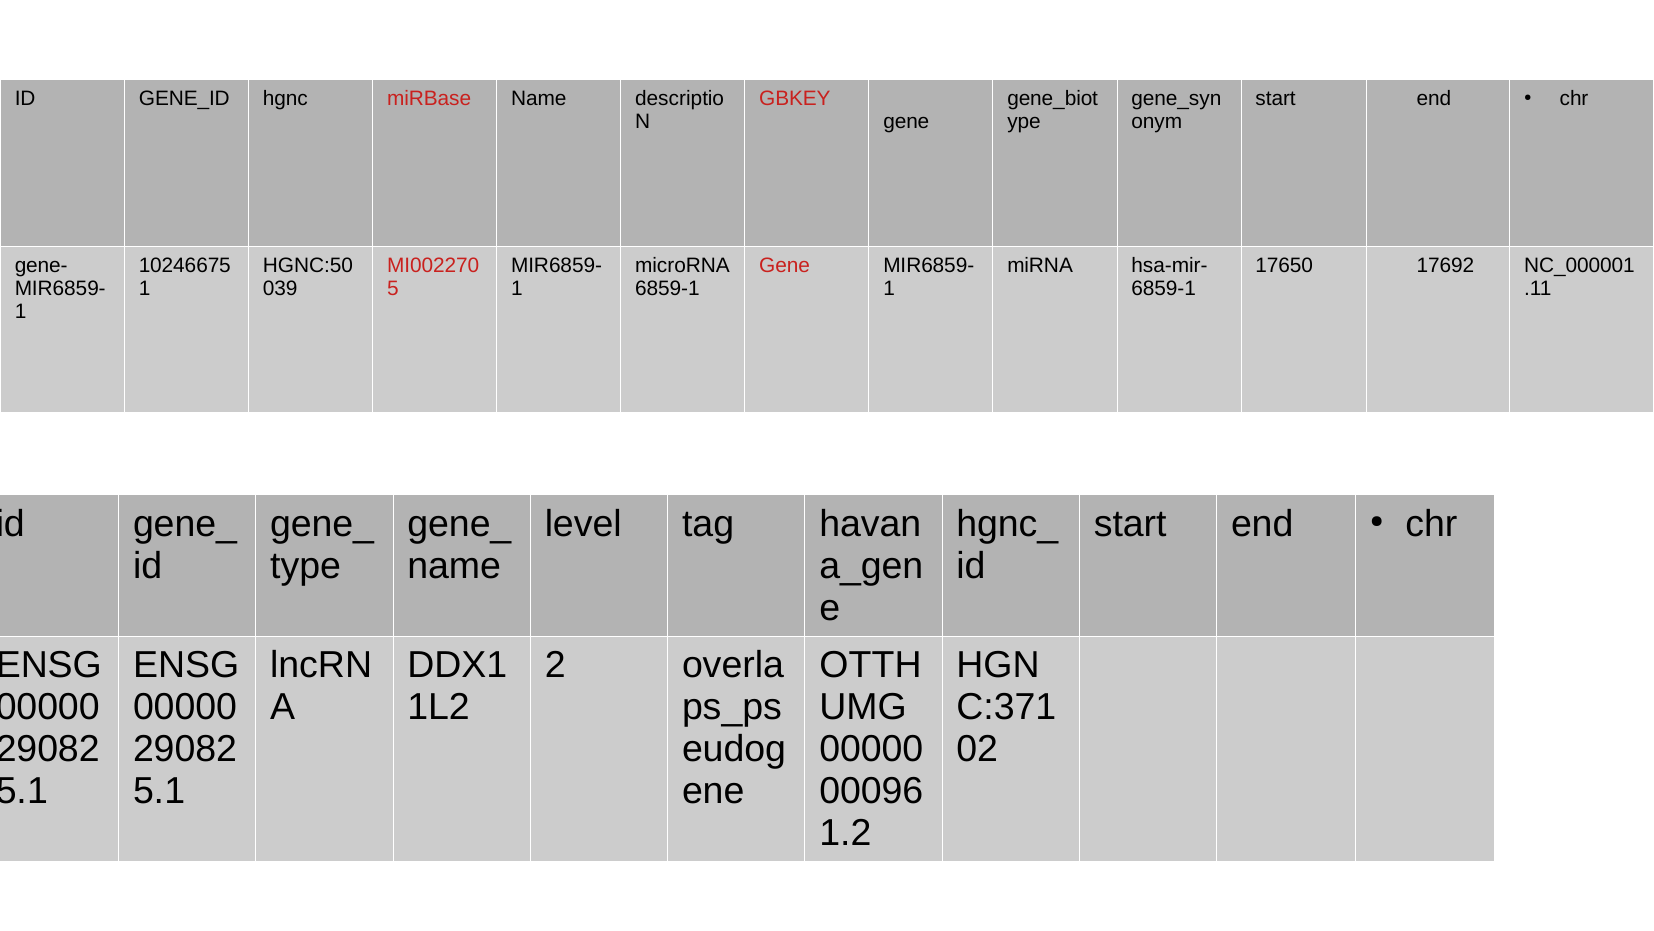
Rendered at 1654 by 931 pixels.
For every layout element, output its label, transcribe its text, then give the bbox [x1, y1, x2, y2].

table_cell [1080, 637, 1216, 861]
table_header tag [668, 495, 804, 636]
table_cell 2 [531, 637, 667, 861]
table_header havana_gene [805, 495, 942, 636]
table_header end [1217, 495, 1355, 636]
table_header GBKEY [745, 80, 868, 246]
table_header descriptioN [621, 80, 744, 246]
table_cell MI0022705 [373, 247, 496, 412]
table_cell MIR6859-1 [869, 247, 992, 412]
table_cell 17692 [1367, 247, 1509, 412]
table_cell overlaps_pseudogene [668, 637, 804, 861]
table_cell HGNC:50039 [249, 247, 372, 412]
table_cell HGNC:37102 [943, 637, 1079, 861]
table_header hgnc_id [943, 495, 1079, 636]
table_header miRBase [373, 80, 496, 246]
table_cell ENSG00000290825.1 [119, 637, 255, 861]
table_cell miRNA [993, 247, 1117, 412]
table_cell DDX11L2 [394, 637, 530, 861]
table_cell ENSG00000290825.1 [0, 637, 118, 861]
table_header gene_id [119, 495, 255, 636]
table_header hgnc [249, 80, 372, 246]
table_header ID [1, 80, 124, 246]
table_cell 102466751 [125, 247, 248, 412]
table_cell [1217, 637, 1355, 861]
table_cell NC_000001.11 [1510, 247, 1653, 412]
table_header GENE_ID [125, 80, 248, 246]
table_cell MIR6859-1 [497, 247, 620, 412]
table_cell hsa-mir-6859-1 [1118, 247, 1241, 412]
table_header id [0, 495, 118, 636]
table_header Name [497, 80, 620, 246]
table_cell lncRNA [256, 637, 393, 861]
table_header end [1367, 80, 1509, 246]
table_header gene_synonym [1118, 80, 1241, 246]
table_cell microRNA 6859-1 [621, 247, 744, 412]
table_header gene_name [394, 495, 530, 636]
table_header start [1080, 495, 1216, 636]
table_header start [1242, 80, 1366, 246]
table_header chr [1356, 495, 1494, 636]
table_cell Gene [745, 247, 868, 412]
table_header gene_type [256, 495, 393, 636]
table_cell OTTHUMG00000000961.2 [805, 637, 942, 861]
table_cell [1356, 637, 1494, 861]
table_header gene [869, 80, 992, 246]
table_header gene_biotype [993, 80, 1117, 246]
table_cell 17650 [1242, 247, 1366, 412]
table_cell gene-MIR6859-1 [1, 247, 124, 412]
table_header chr [1510, 80, 1653, 246]
table_header level [531, 495, 667, 636]
